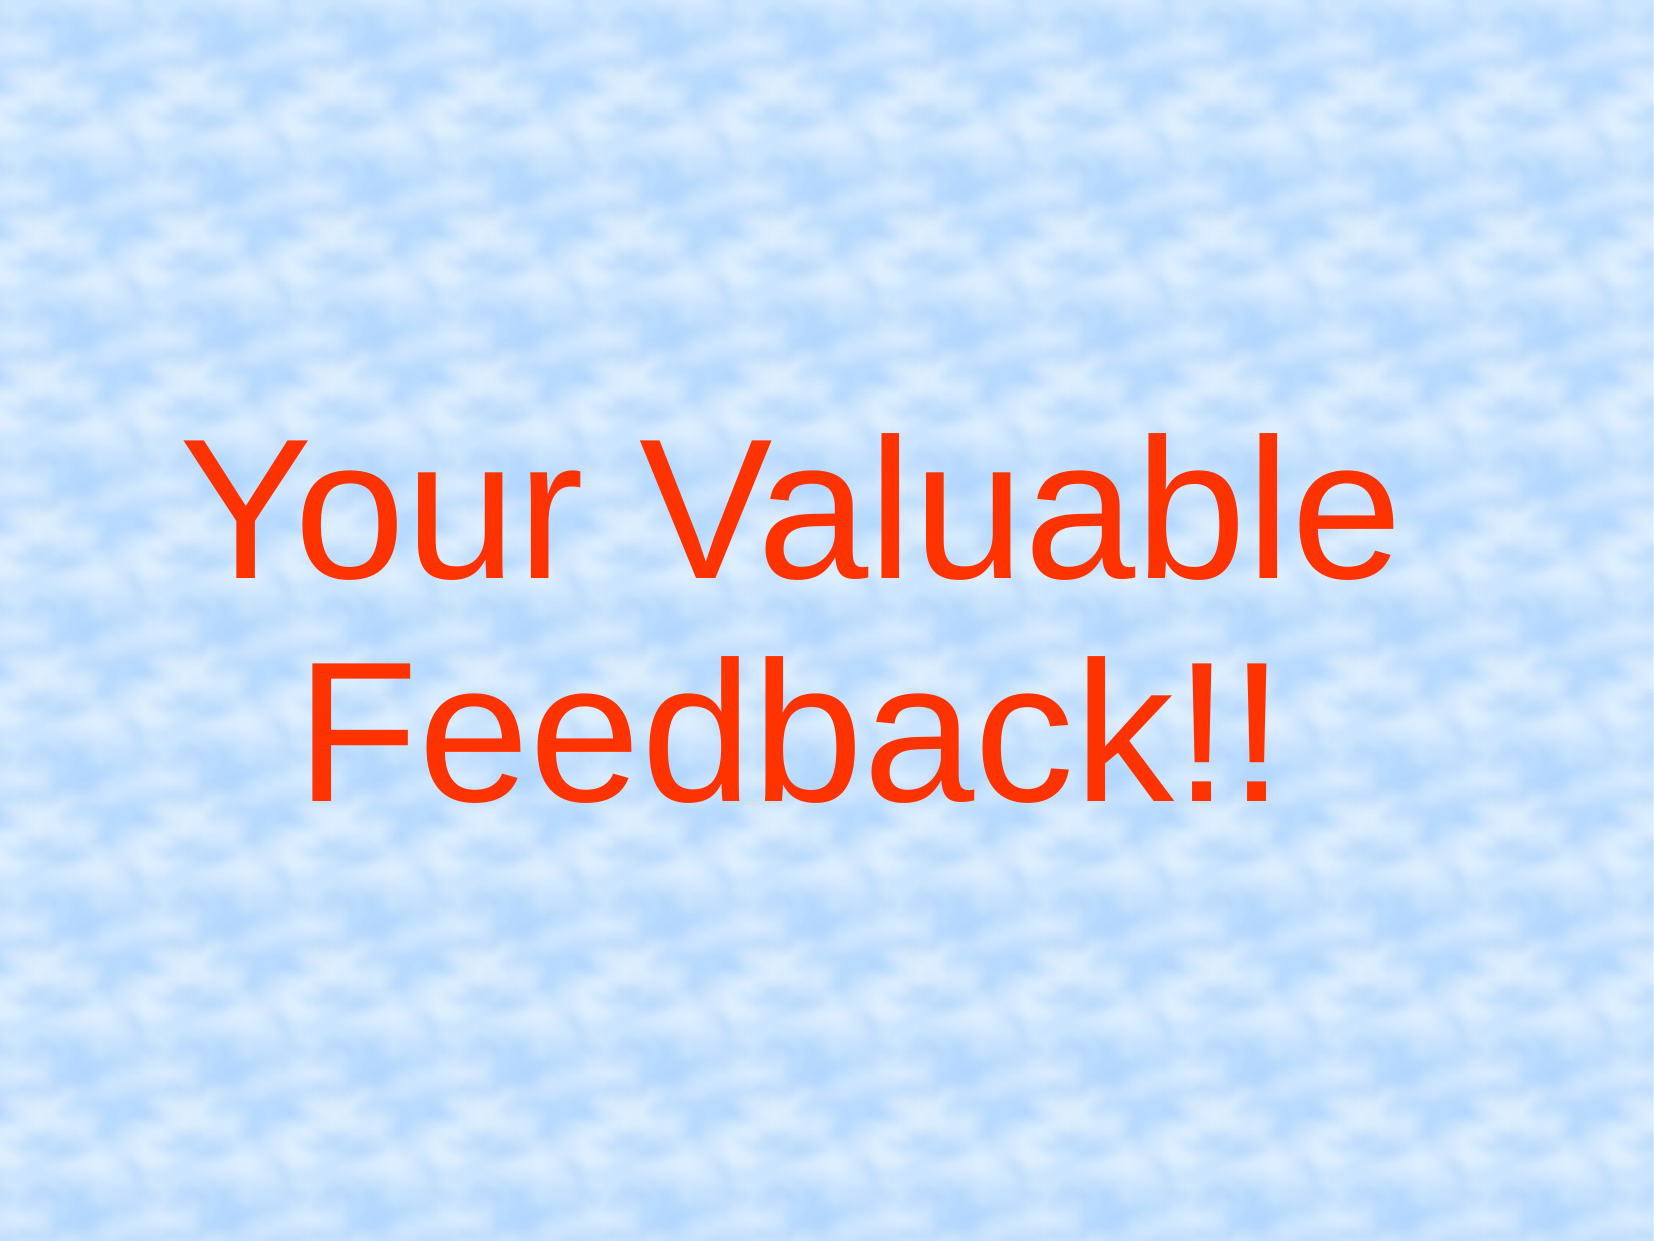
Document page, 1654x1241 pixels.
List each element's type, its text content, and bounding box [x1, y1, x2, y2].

title Your Valuable Feedback!! [47, 396, 1536, 845]
picture [0, 0, 1654, 1241]
